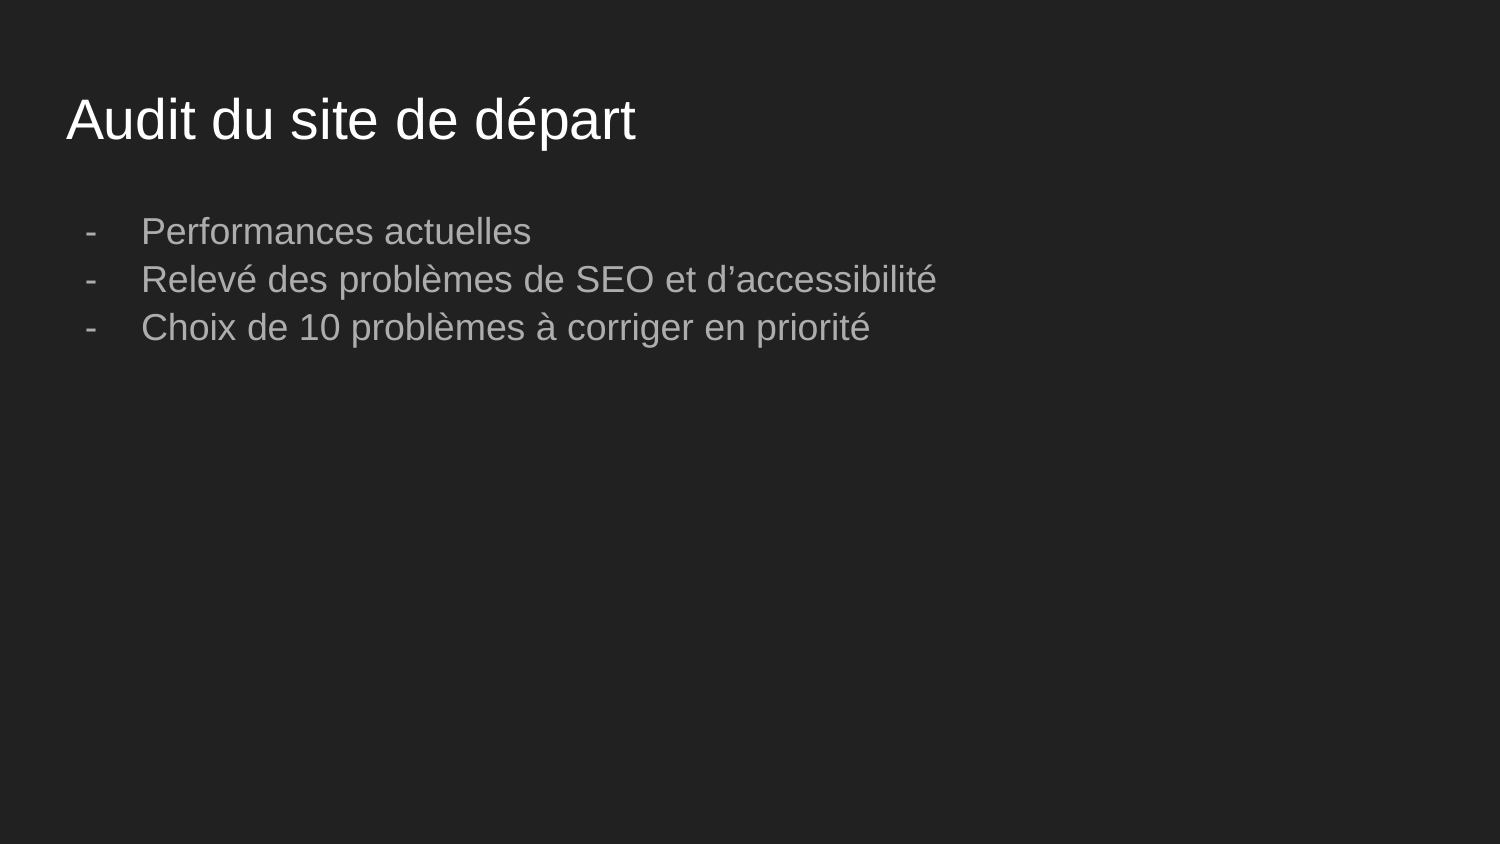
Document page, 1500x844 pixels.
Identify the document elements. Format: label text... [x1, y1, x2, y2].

list Performances actuelles Relevé des problèmes de SEO et d’accessibilité Choix de 10 problèmes à corriger en priorité [51, 189, 1449, 750]
title Audit du site de départ [51, 72, 1449, 167]
